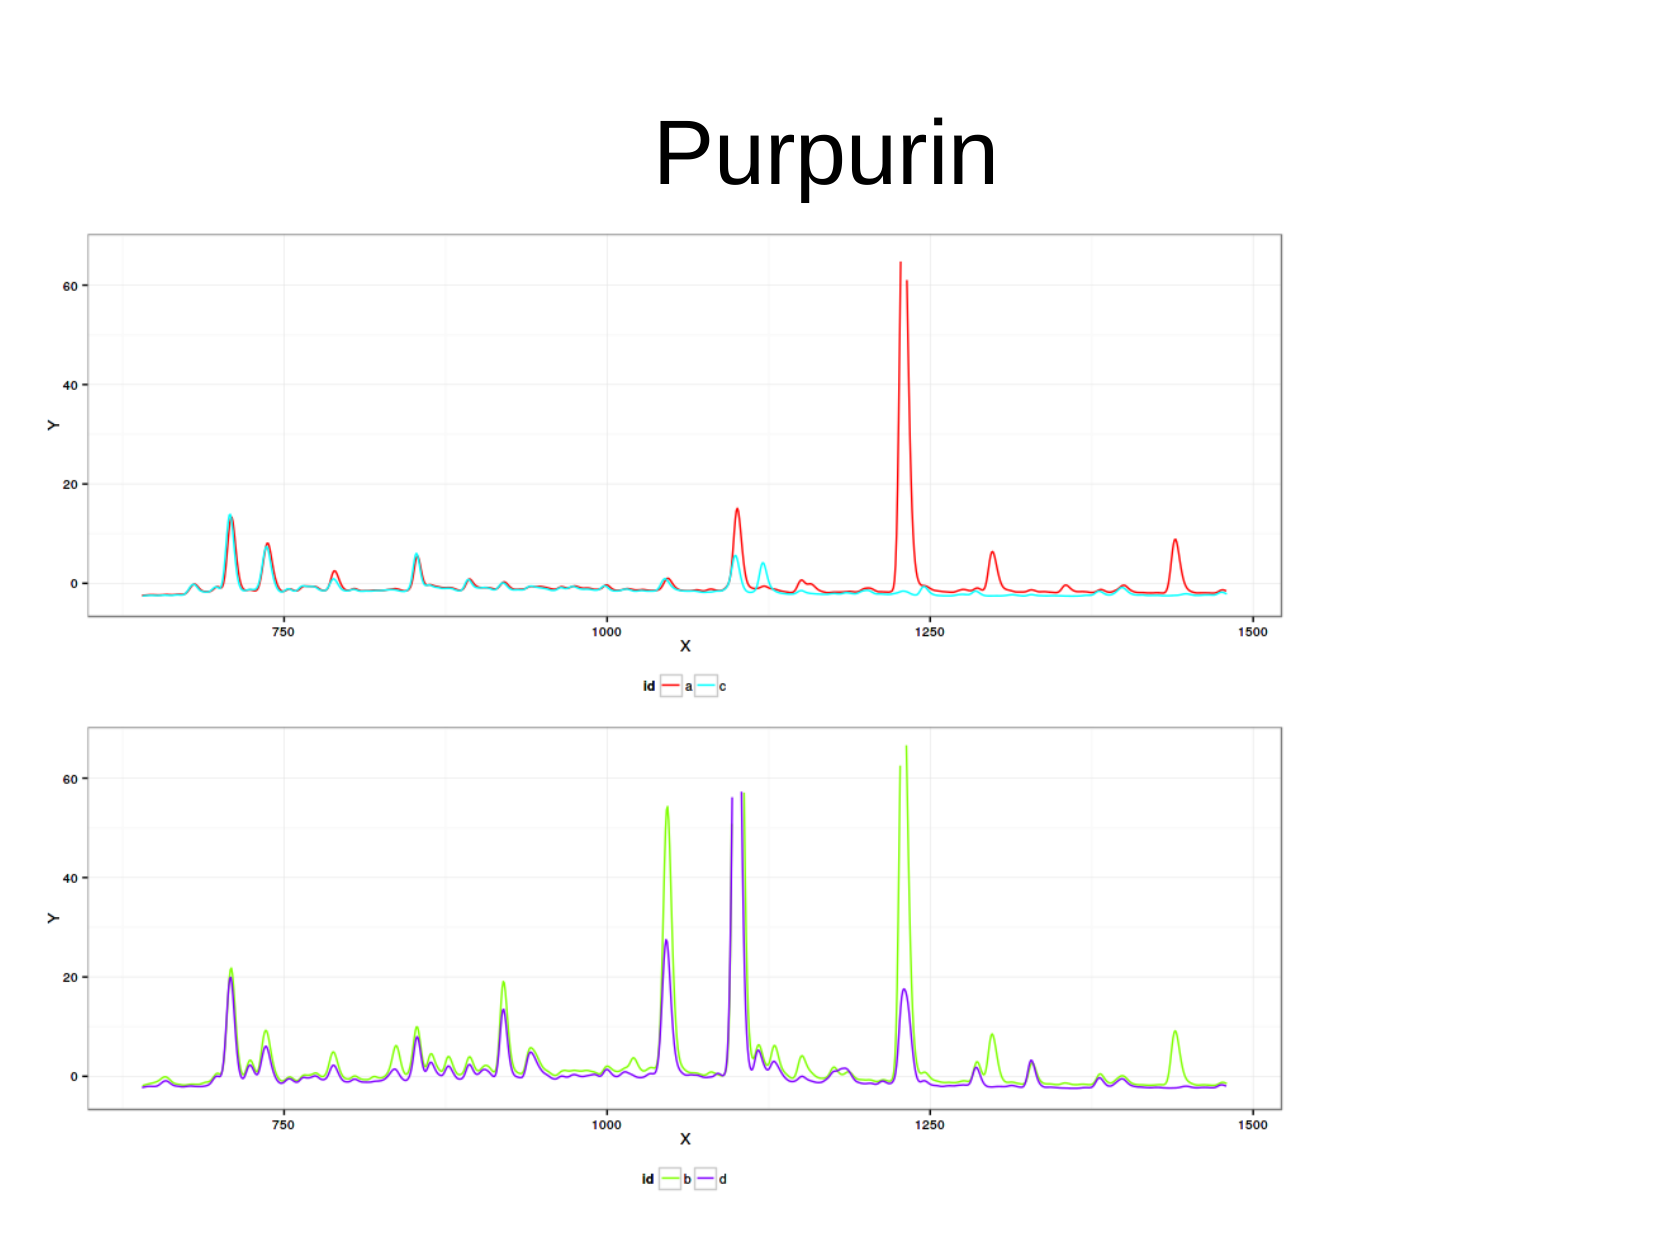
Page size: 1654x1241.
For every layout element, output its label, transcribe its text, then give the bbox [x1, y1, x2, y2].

picture [34, 216, 1300, 1217]
title Purpurin [82, 49, 1571, 257]
